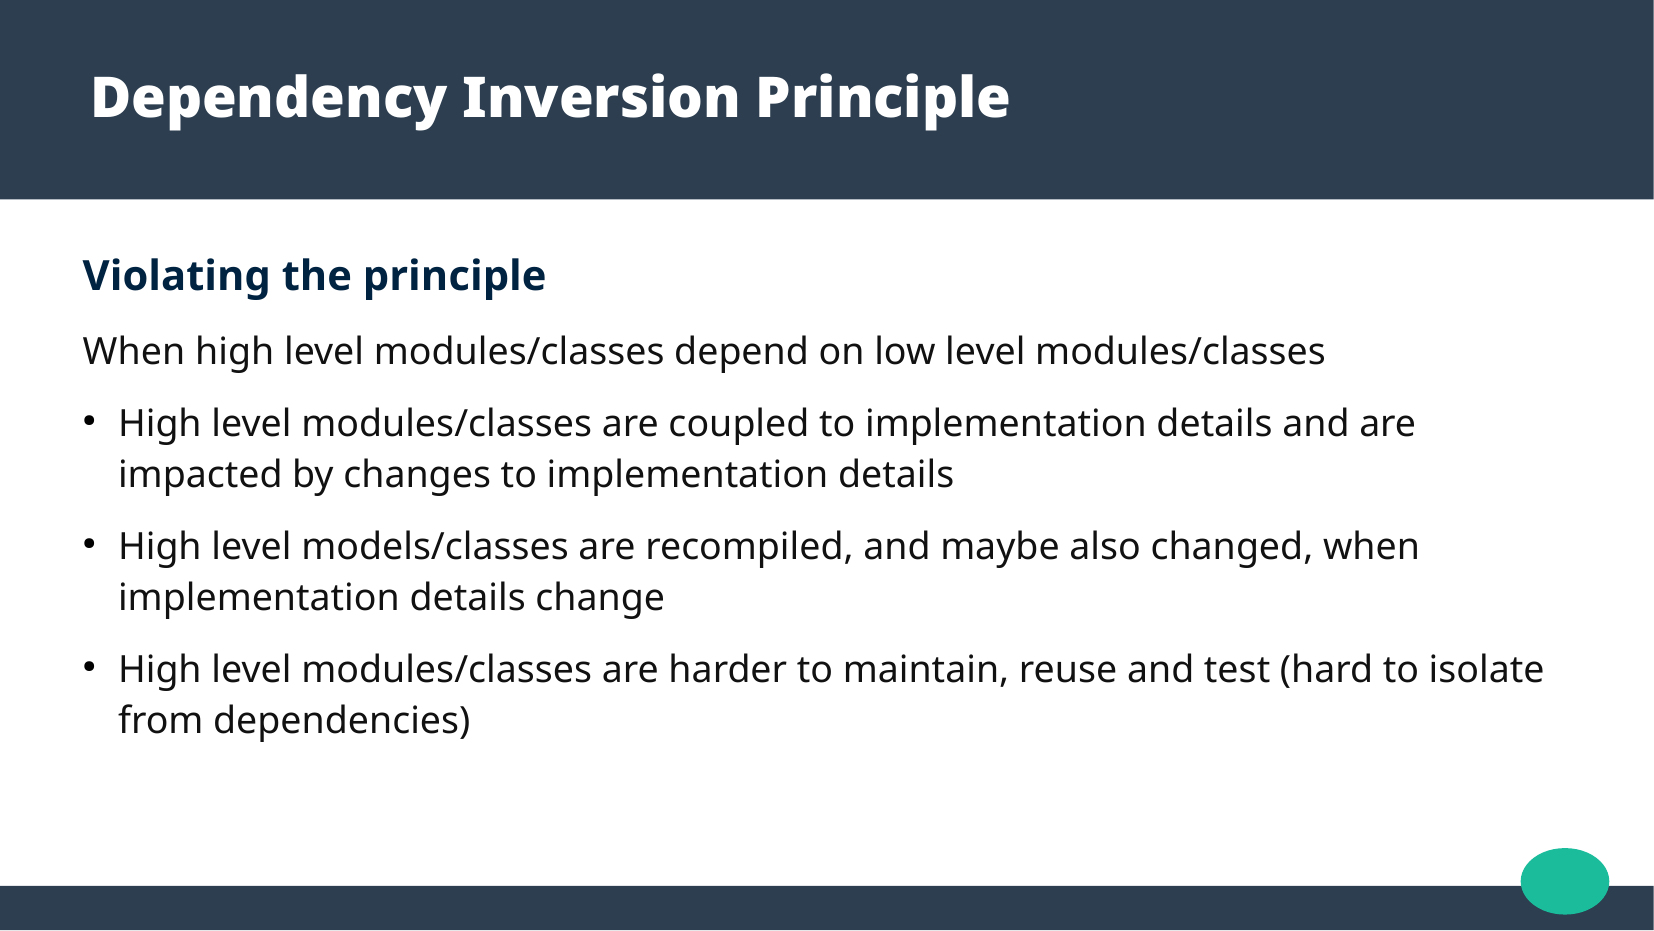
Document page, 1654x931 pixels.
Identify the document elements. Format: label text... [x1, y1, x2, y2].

title Dependency Inversion Principle [90, 37, 1595, 155]
subtitle Violating the principle When high level modules/classes depend on low level modules/classes High level modules/classes are coupled to implementation details and are impacted by changes to implementation details High level models/classes are recompiled, and maybe also changed, when implementation details change High level modules/classes are harder to maintain, reuse and test (hard to isolate from dependencies) [82, 246, 1571, 823]
